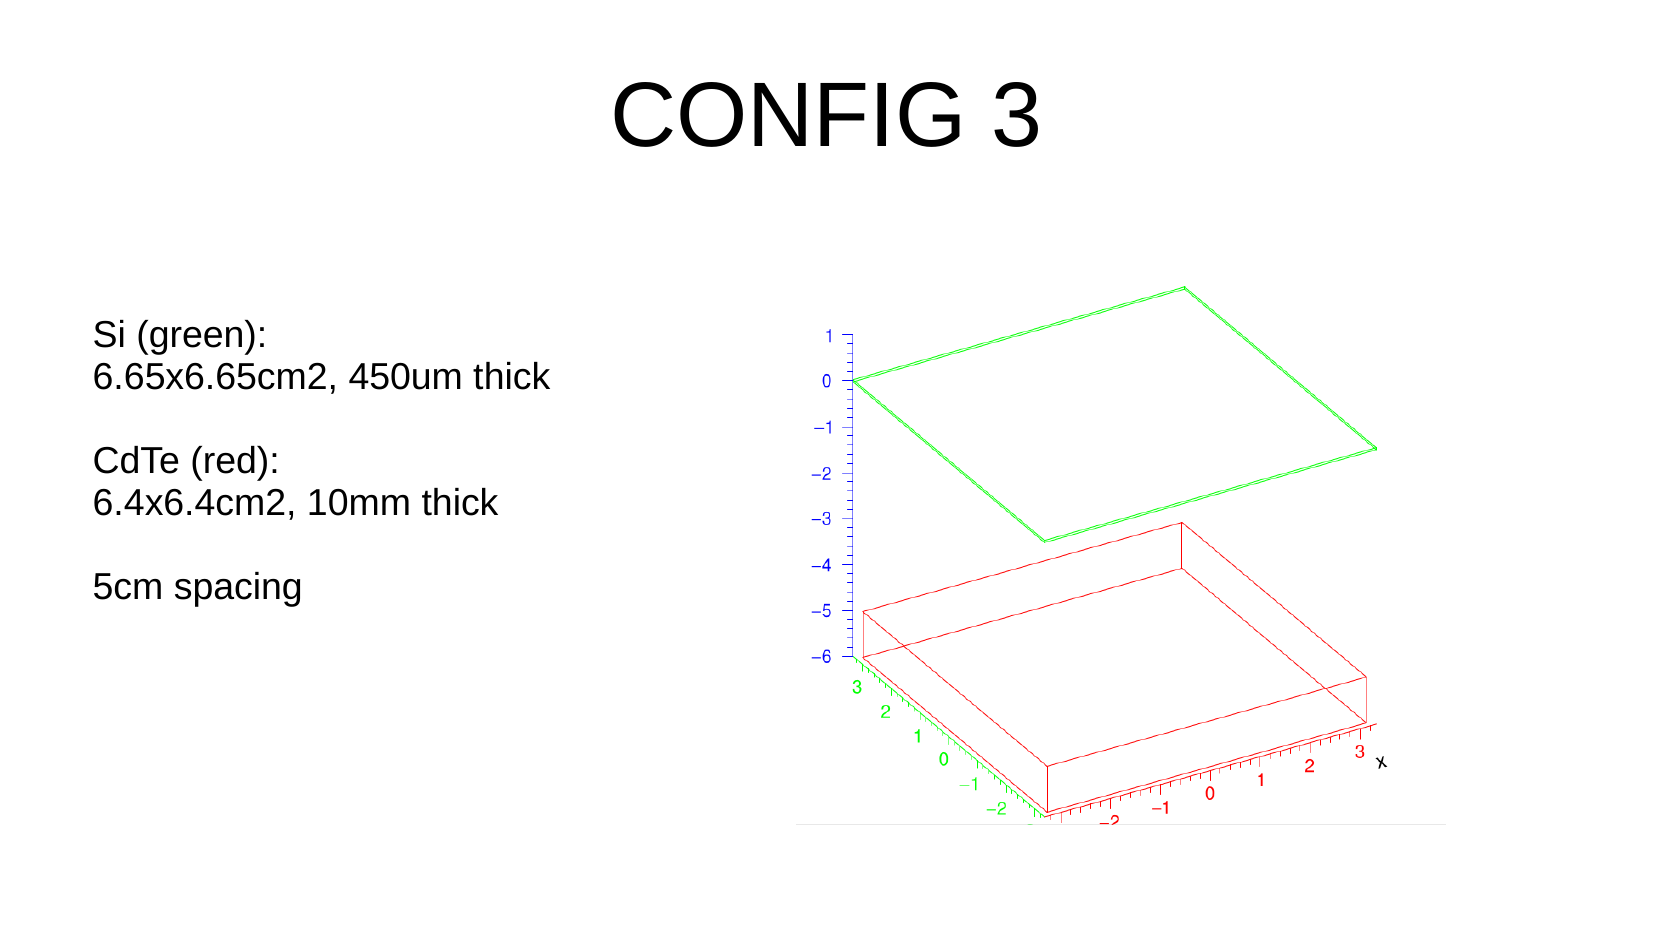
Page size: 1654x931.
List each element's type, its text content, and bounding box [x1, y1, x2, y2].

title CONFIG 3 [82, 37, 1571, 193]
picture [796, 212, 1446, 826]
text_box Si (green): 6.65x6.65cm2, 450um thick CdTe (red): 6.4x6.4cm2, 10mm thick 5cm spacing [77, 305, 594, 794]
